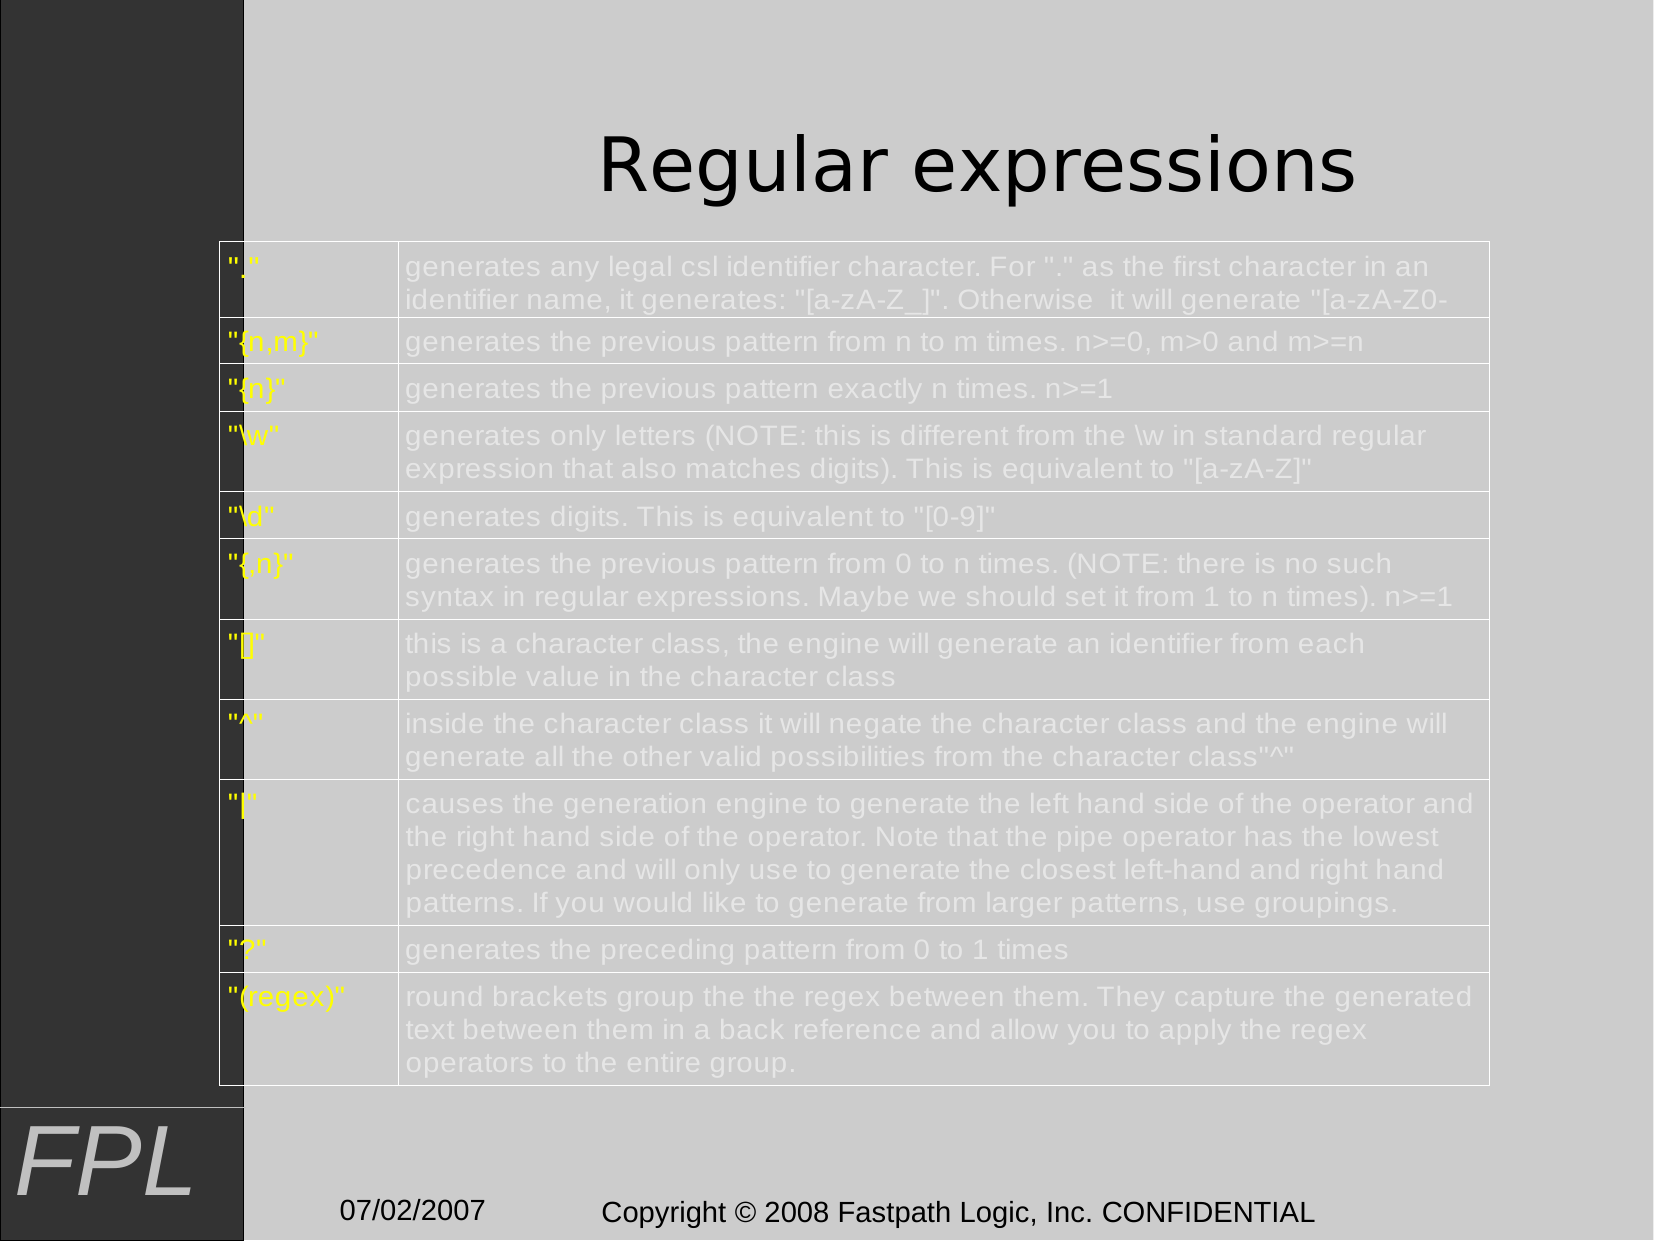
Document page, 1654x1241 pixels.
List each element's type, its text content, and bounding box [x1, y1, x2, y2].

title Regular expressions [427, 57, 1530, 274]
chart [217, 239, 1493, 1088]
